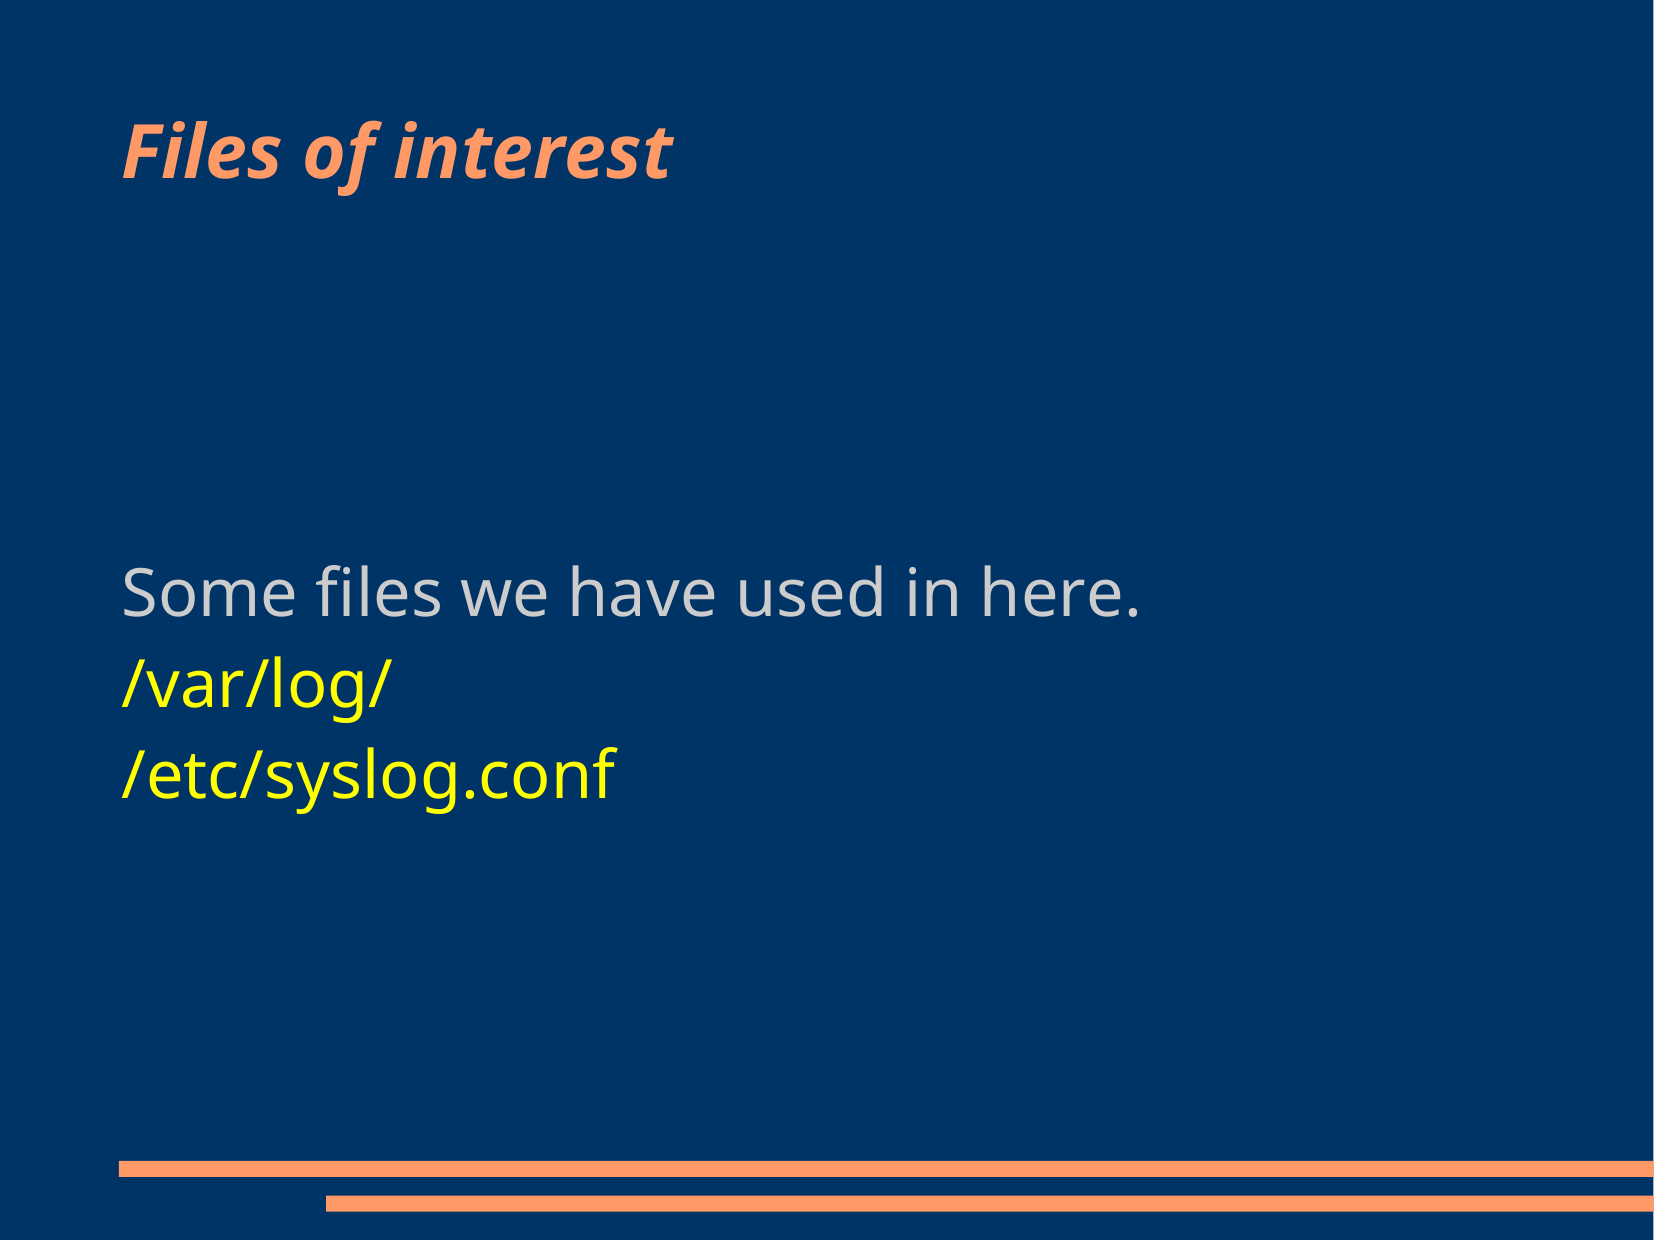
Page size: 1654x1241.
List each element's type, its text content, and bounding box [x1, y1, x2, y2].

title Files of interest [121, 46, 1534, 254]
subtitle Some files we have used in here. /var/log/ /etc/syslog.conf [121, 322, 1561, 1133]
